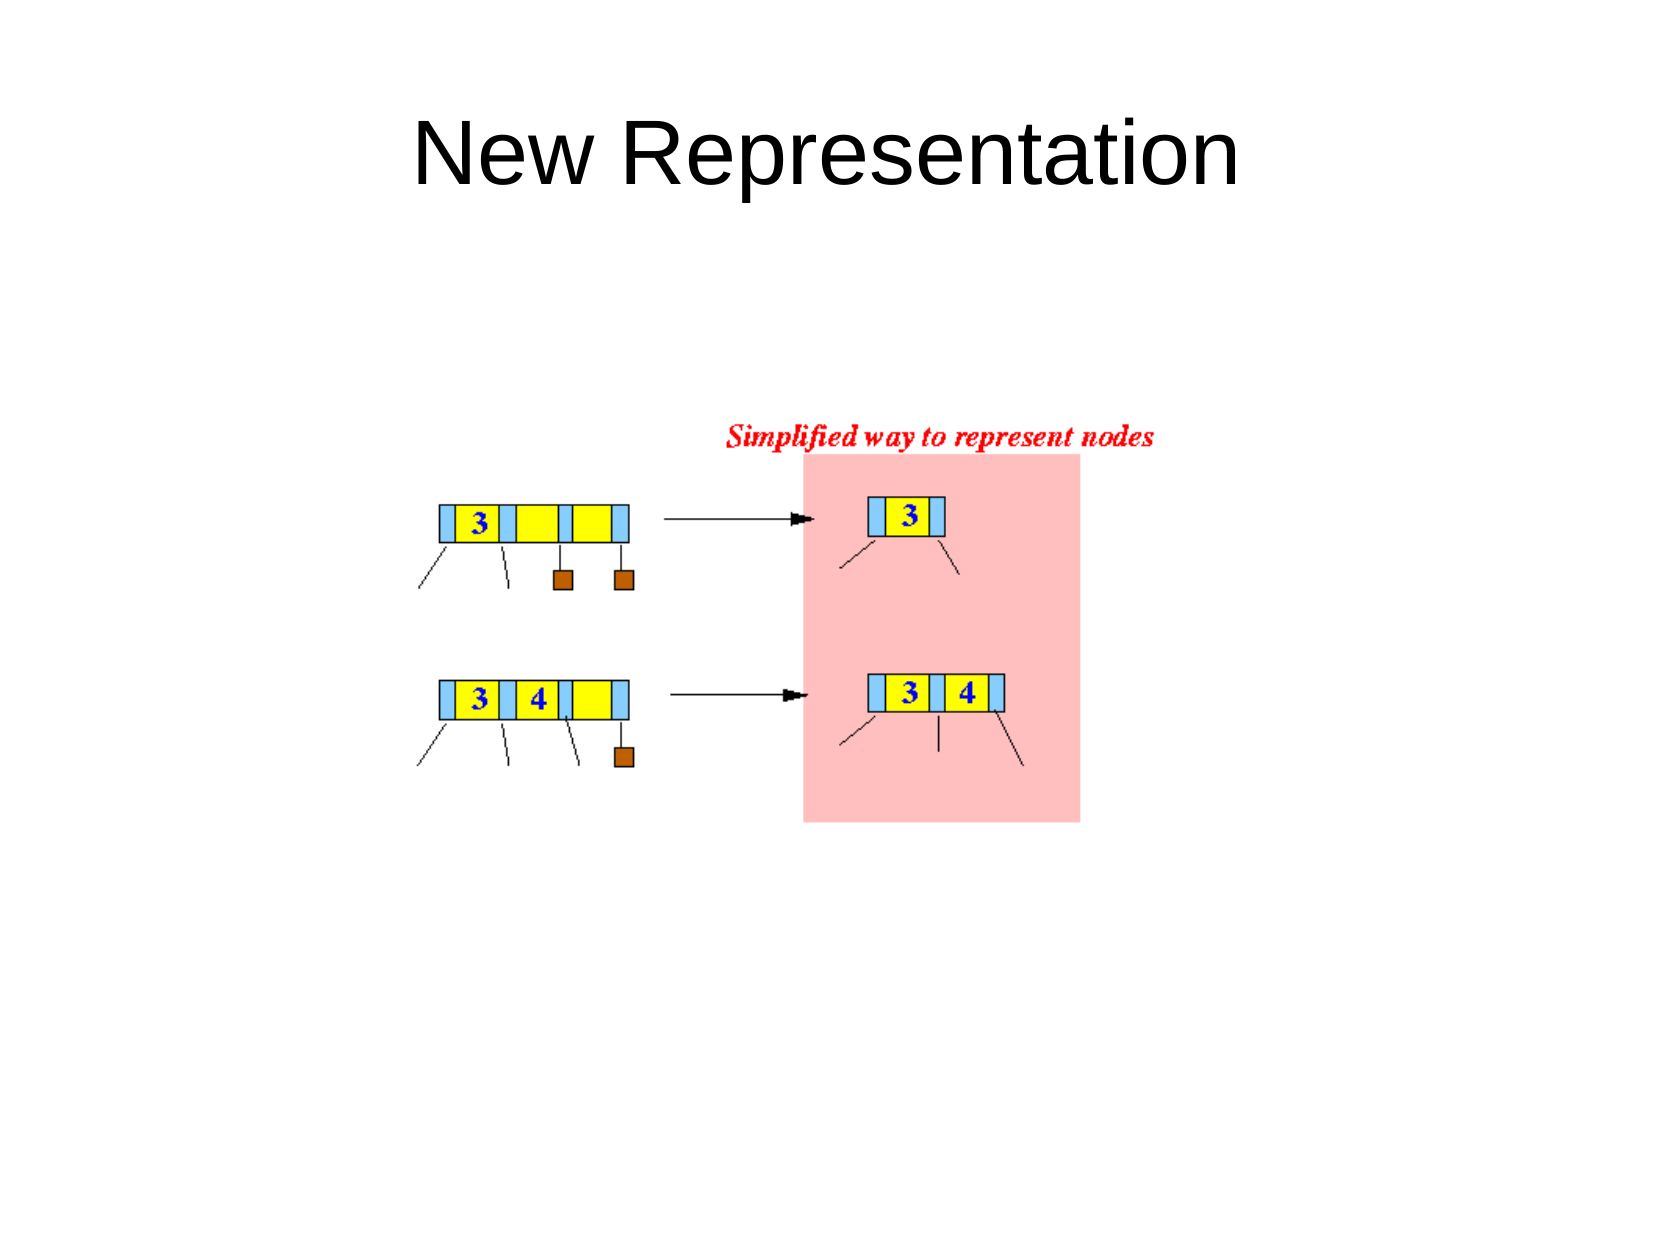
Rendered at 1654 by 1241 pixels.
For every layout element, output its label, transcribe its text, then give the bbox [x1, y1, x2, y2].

title New Representation [82, 49, 1571, 257]
picture [353, 412, 1201, 843]
